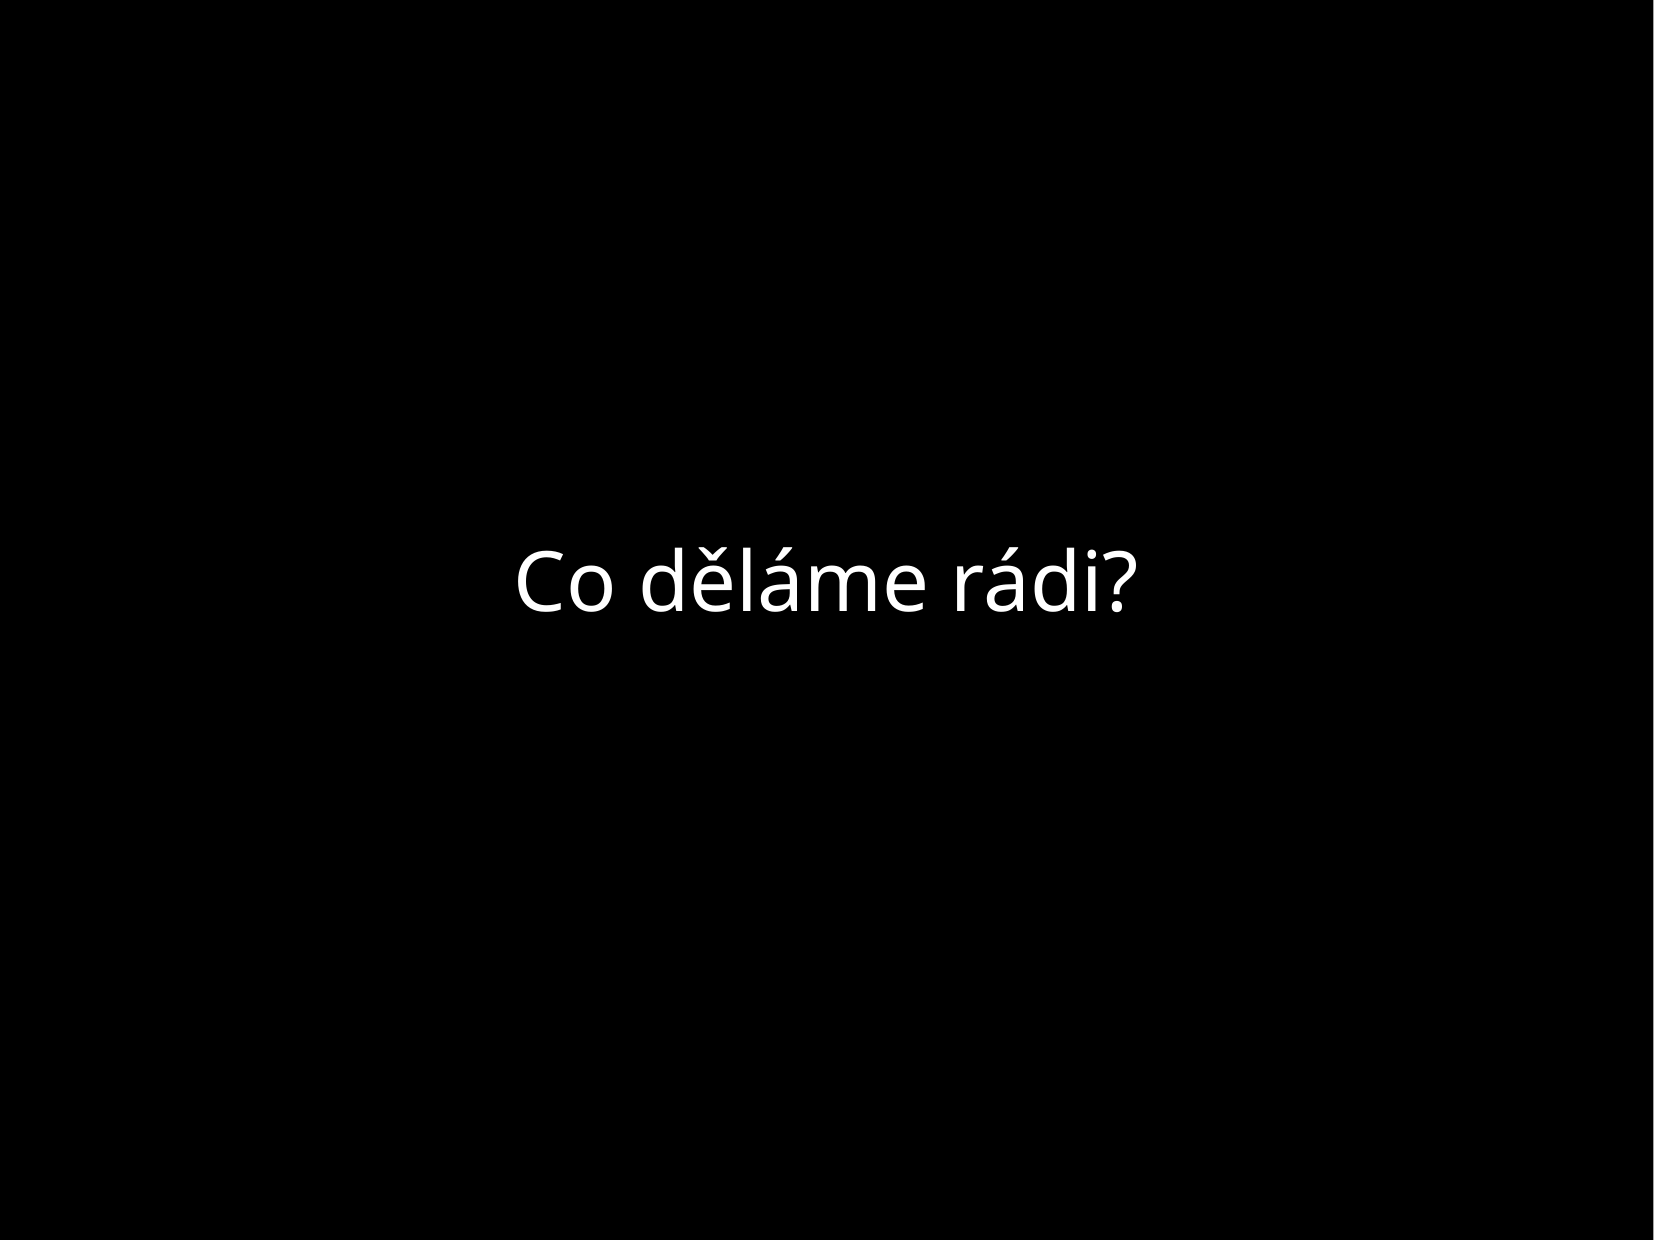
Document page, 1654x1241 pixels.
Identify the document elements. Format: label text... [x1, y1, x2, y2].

subtitle Co děláme rádi? [82, 56, 1571, 1102]
